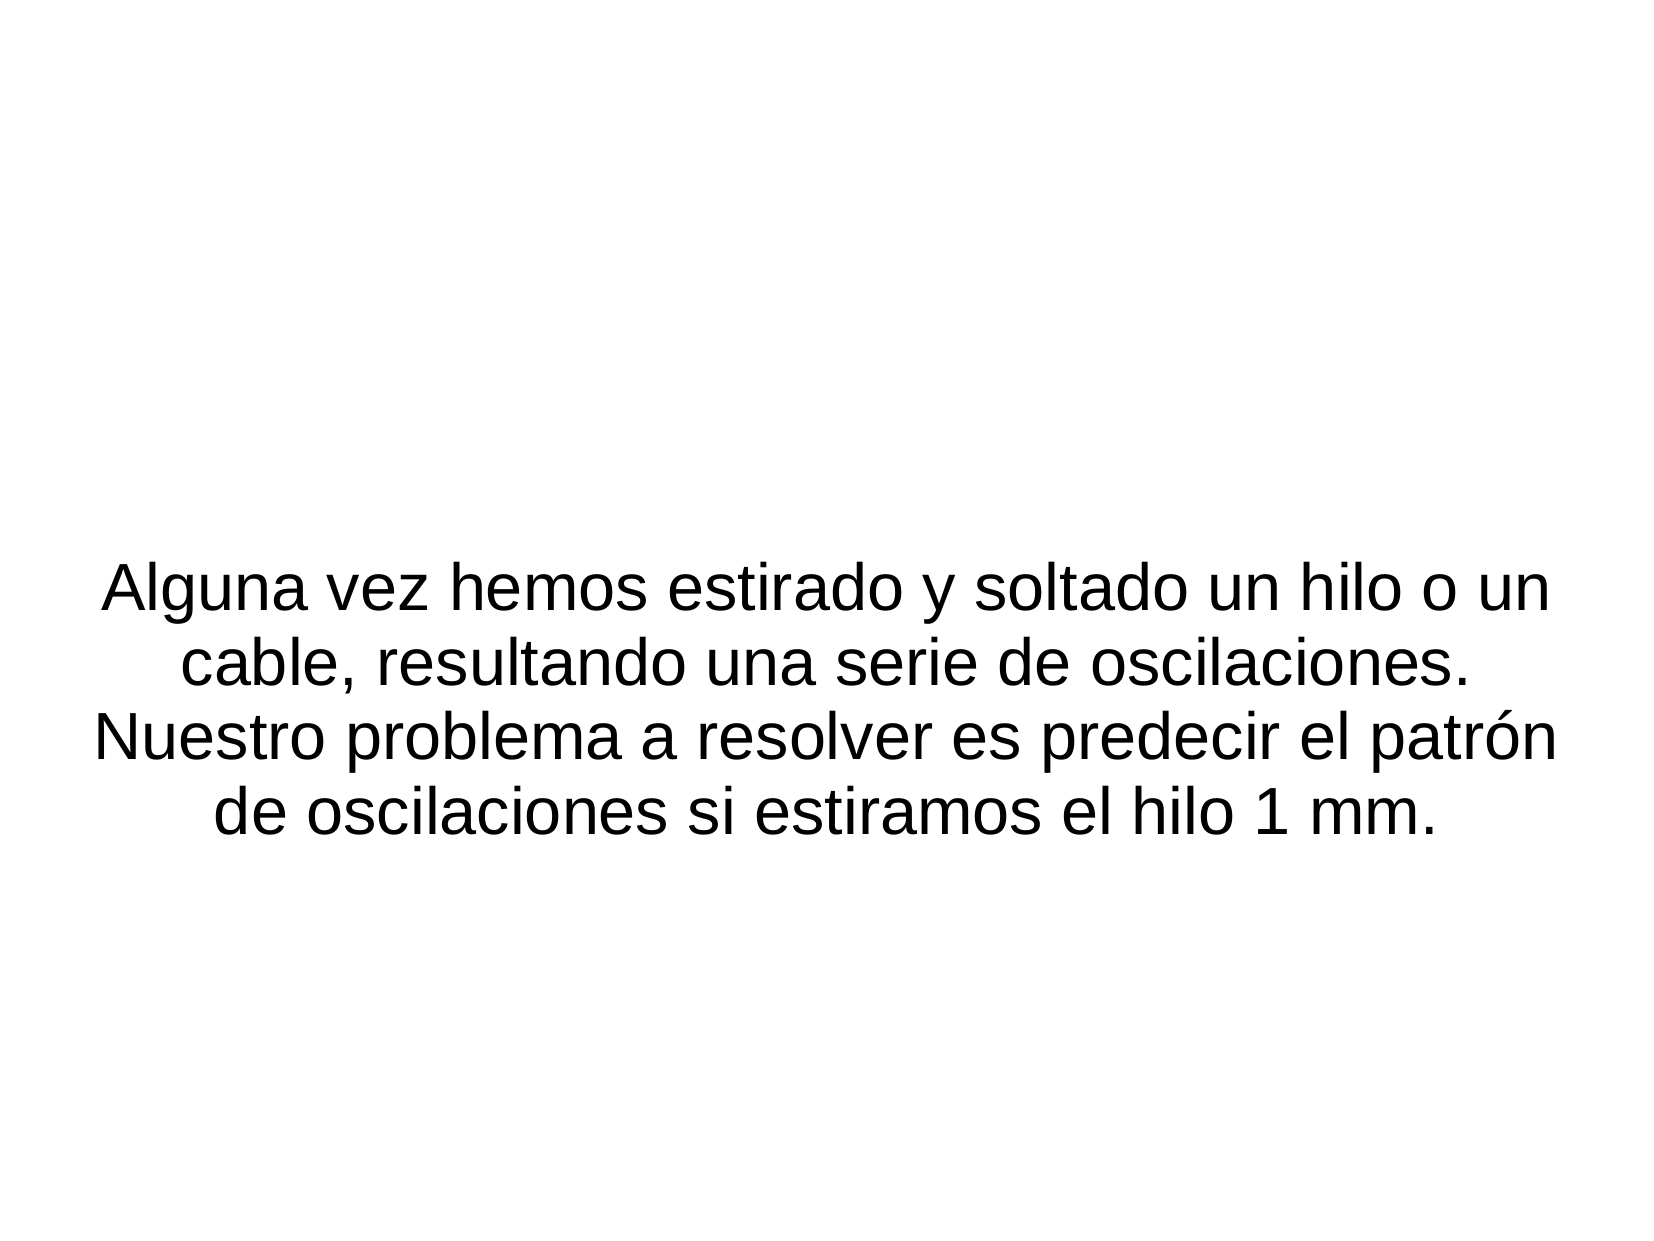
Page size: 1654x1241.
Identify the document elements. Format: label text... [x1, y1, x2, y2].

subtitle Alguna vez hemos estirado y soltado un hilo o un cable, resultando una serie de oscilaciones. Nuestro problema a resolver es predecir el patrón de oscilaciones si estiramos el hilo 1 mm. [82, 297, 1571, 1102]
